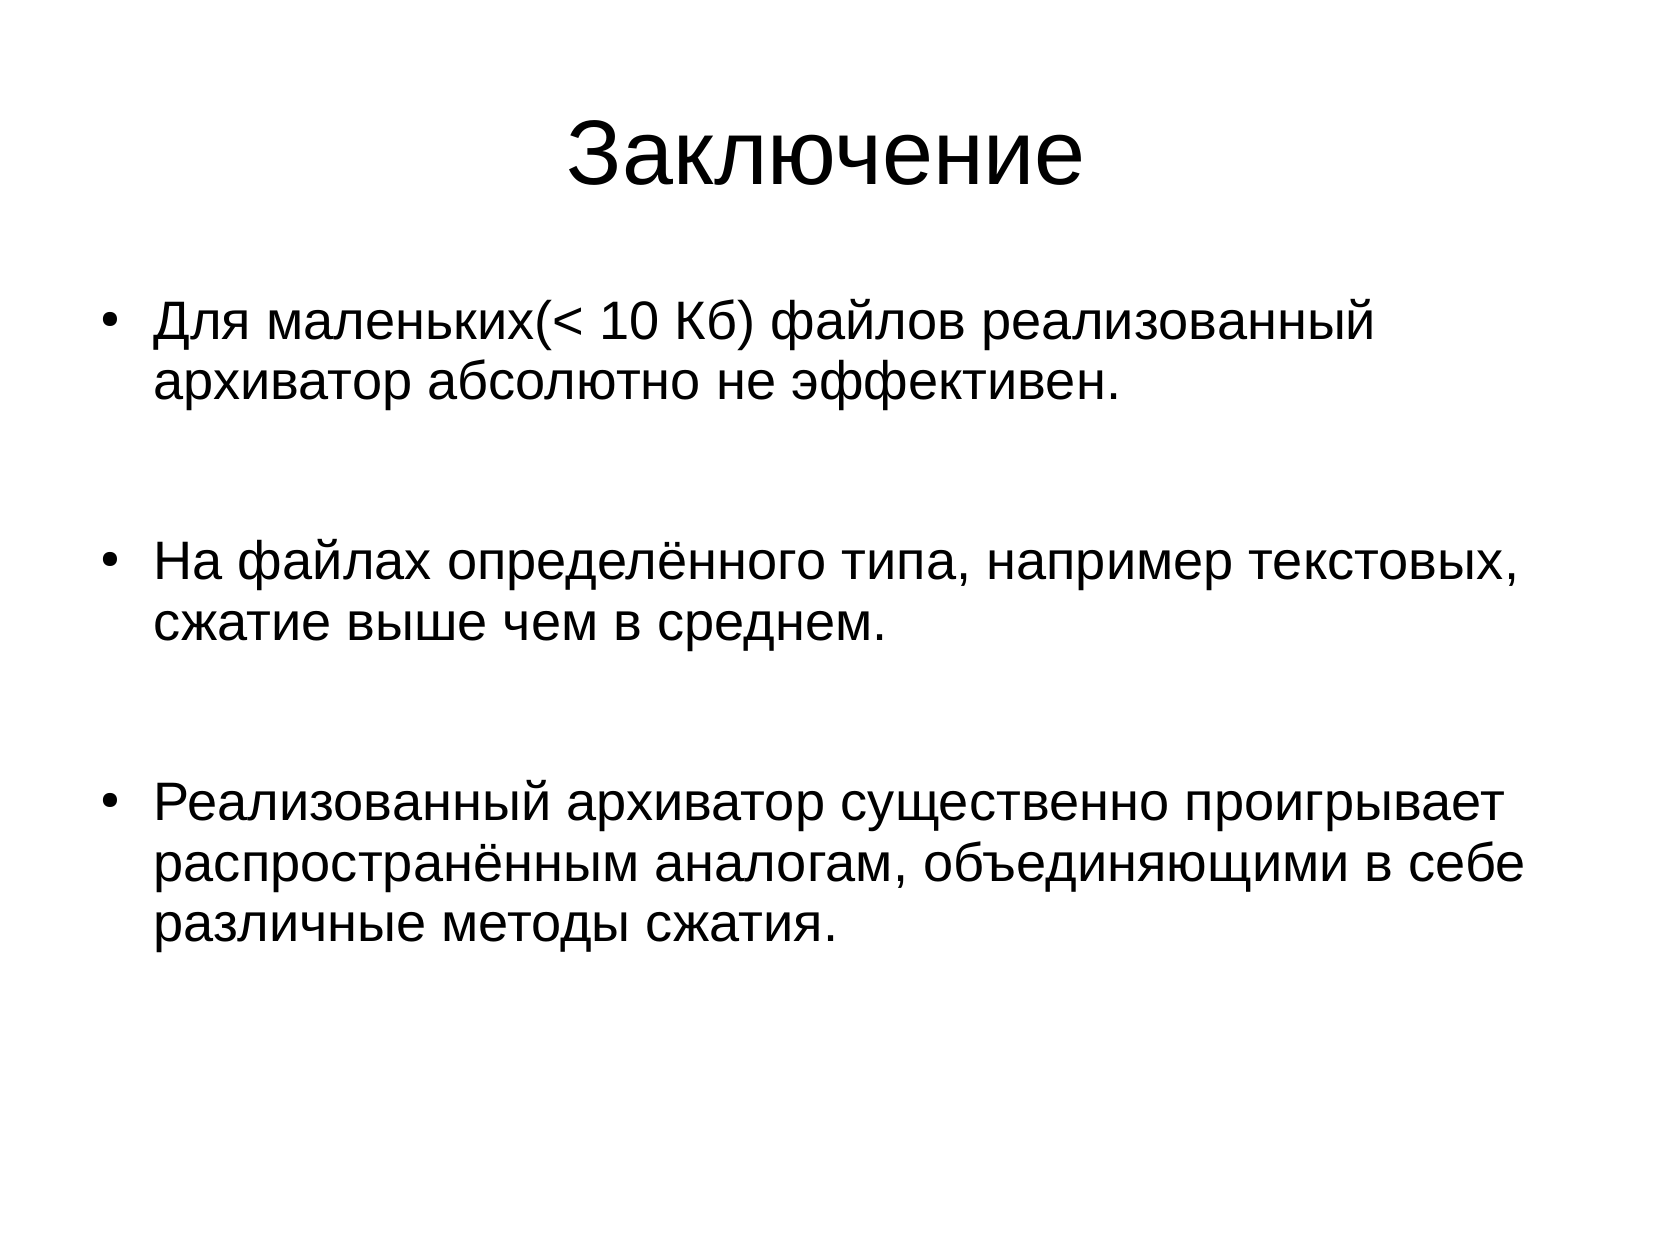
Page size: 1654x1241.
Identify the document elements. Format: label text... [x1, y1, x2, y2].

title Заключение [82, 49, 1571, 257]
list Для маленьких(< 10 Кб) файлов реализованный архиватор абсолютно не эффективен. На файлах определённого типа, например текстовых, сжатие выше чем в среднем. Реализованный архиватор существенно проигрывает распространённым аналогам, объединяющими в себе различные методы сжатия. [82, 290, 1571, 1109]
